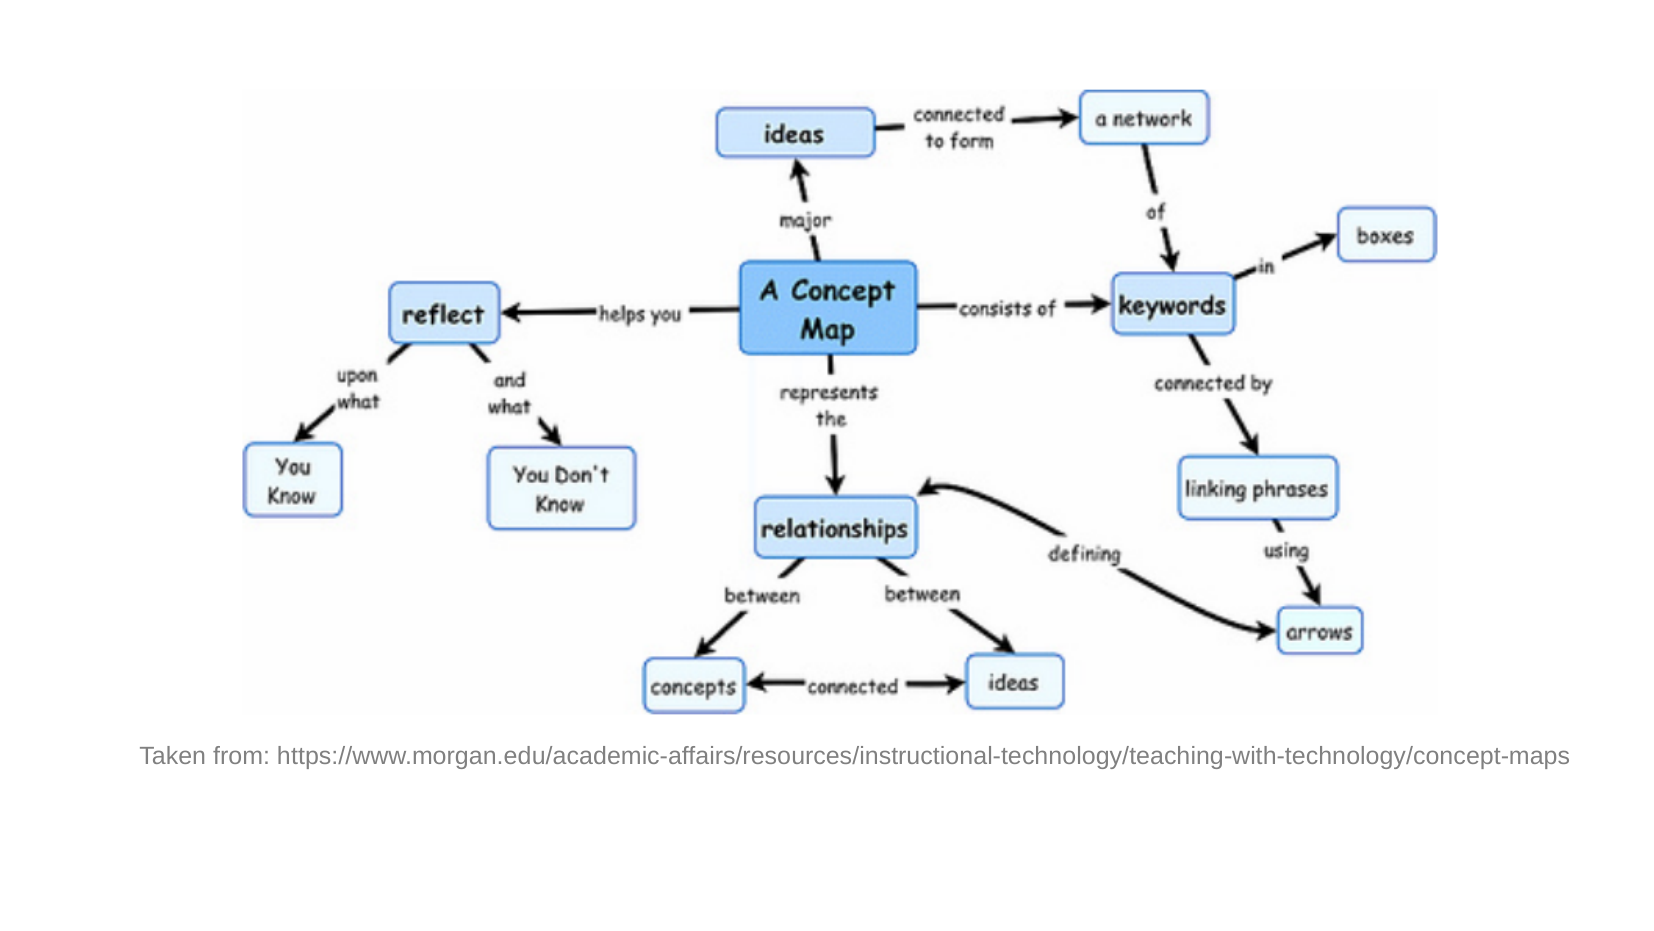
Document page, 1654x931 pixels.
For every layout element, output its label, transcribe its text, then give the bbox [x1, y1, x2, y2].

text_box Taken from: https://www.morgan.edu/academic-affairs/resources/instructional-technology/teaching-with-technology/concept-maps [88, 726, 1625, 786]
picture [188, 76, 1480, 726]
